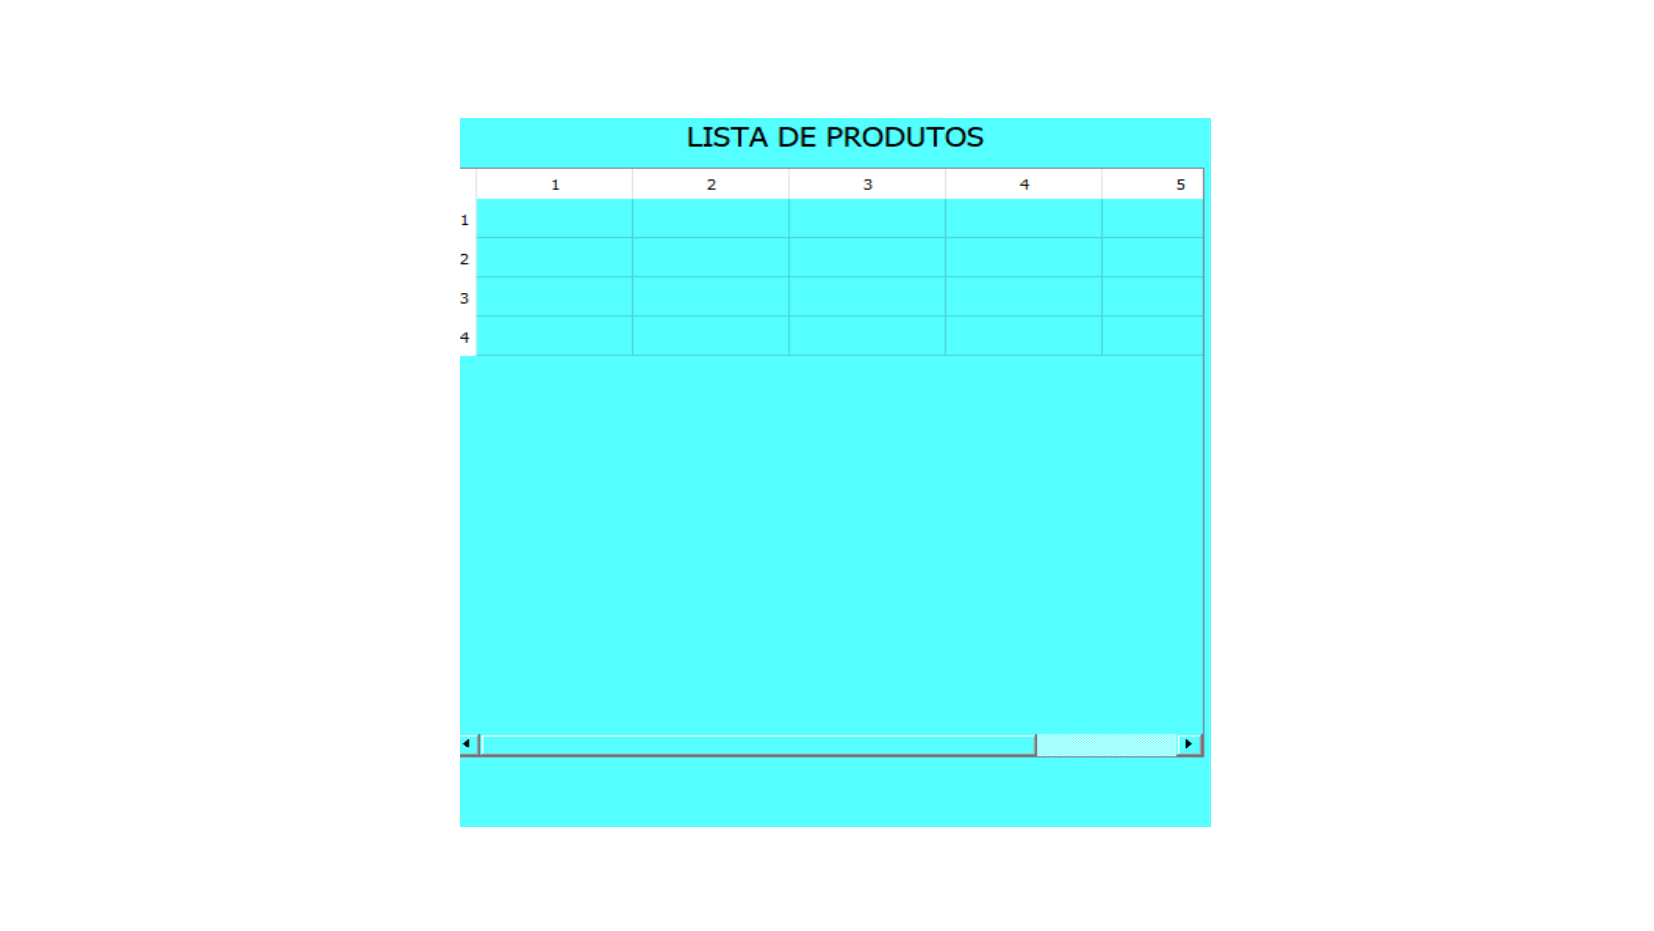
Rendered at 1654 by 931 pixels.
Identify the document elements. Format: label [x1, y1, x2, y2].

picture [460, 118, 1211, 827]
